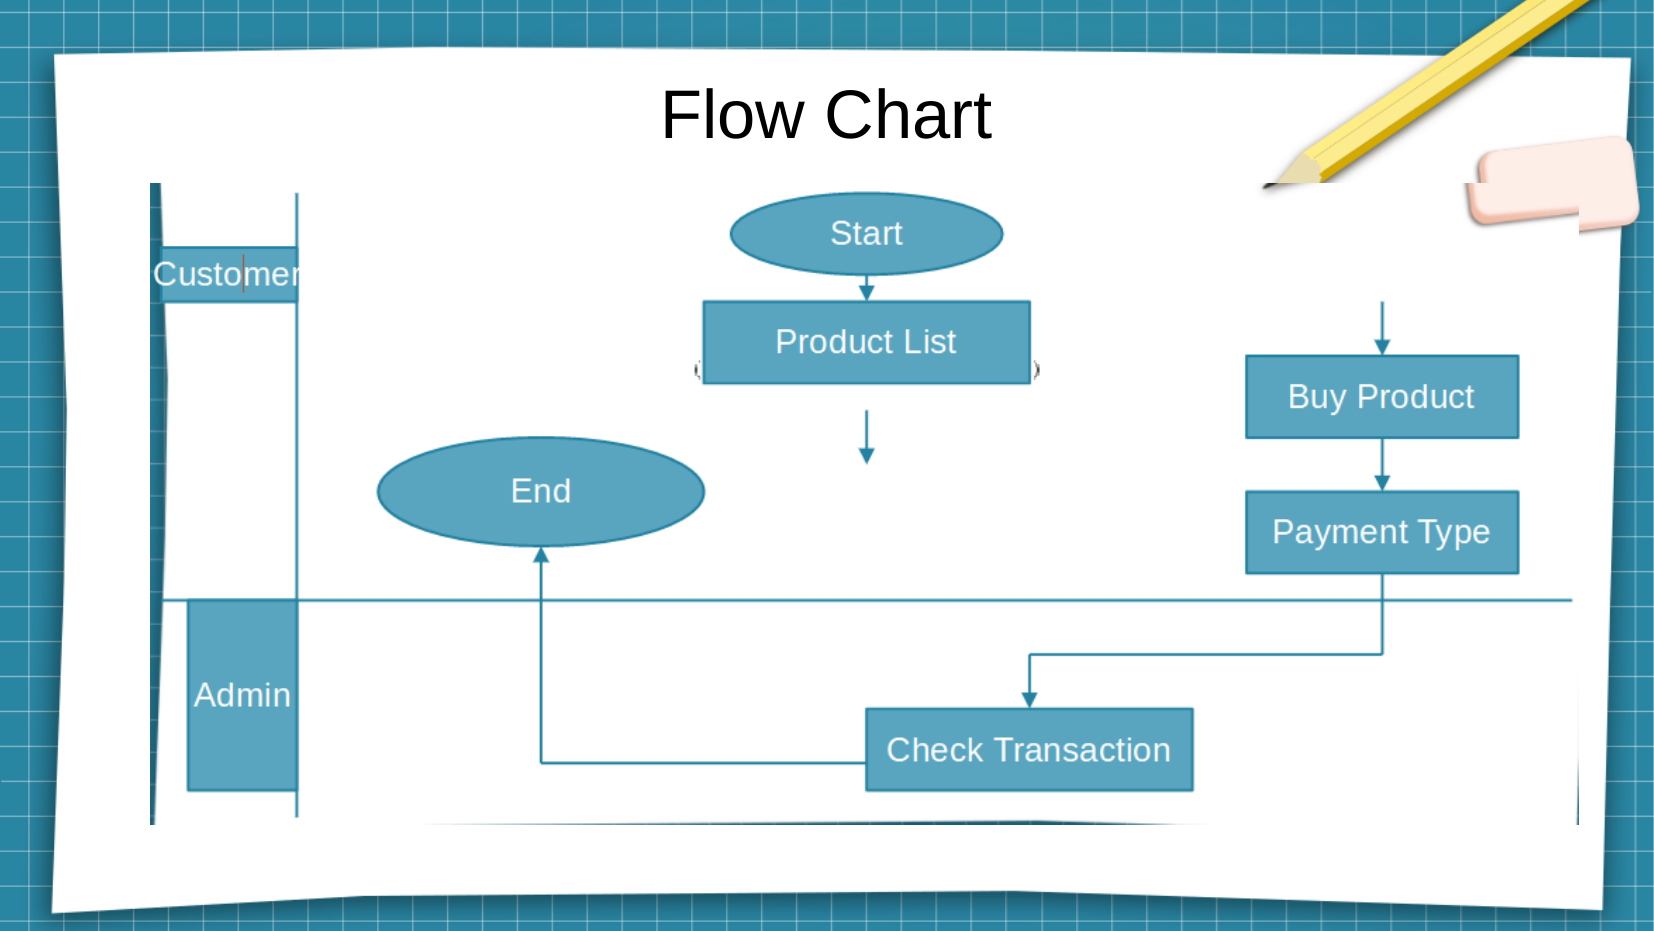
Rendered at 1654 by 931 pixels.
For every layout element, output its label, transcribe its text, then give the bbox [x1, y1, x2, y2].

picture [0, 0, 1654, 931]
title Flow Chart [82, 37, 1571, 193]
